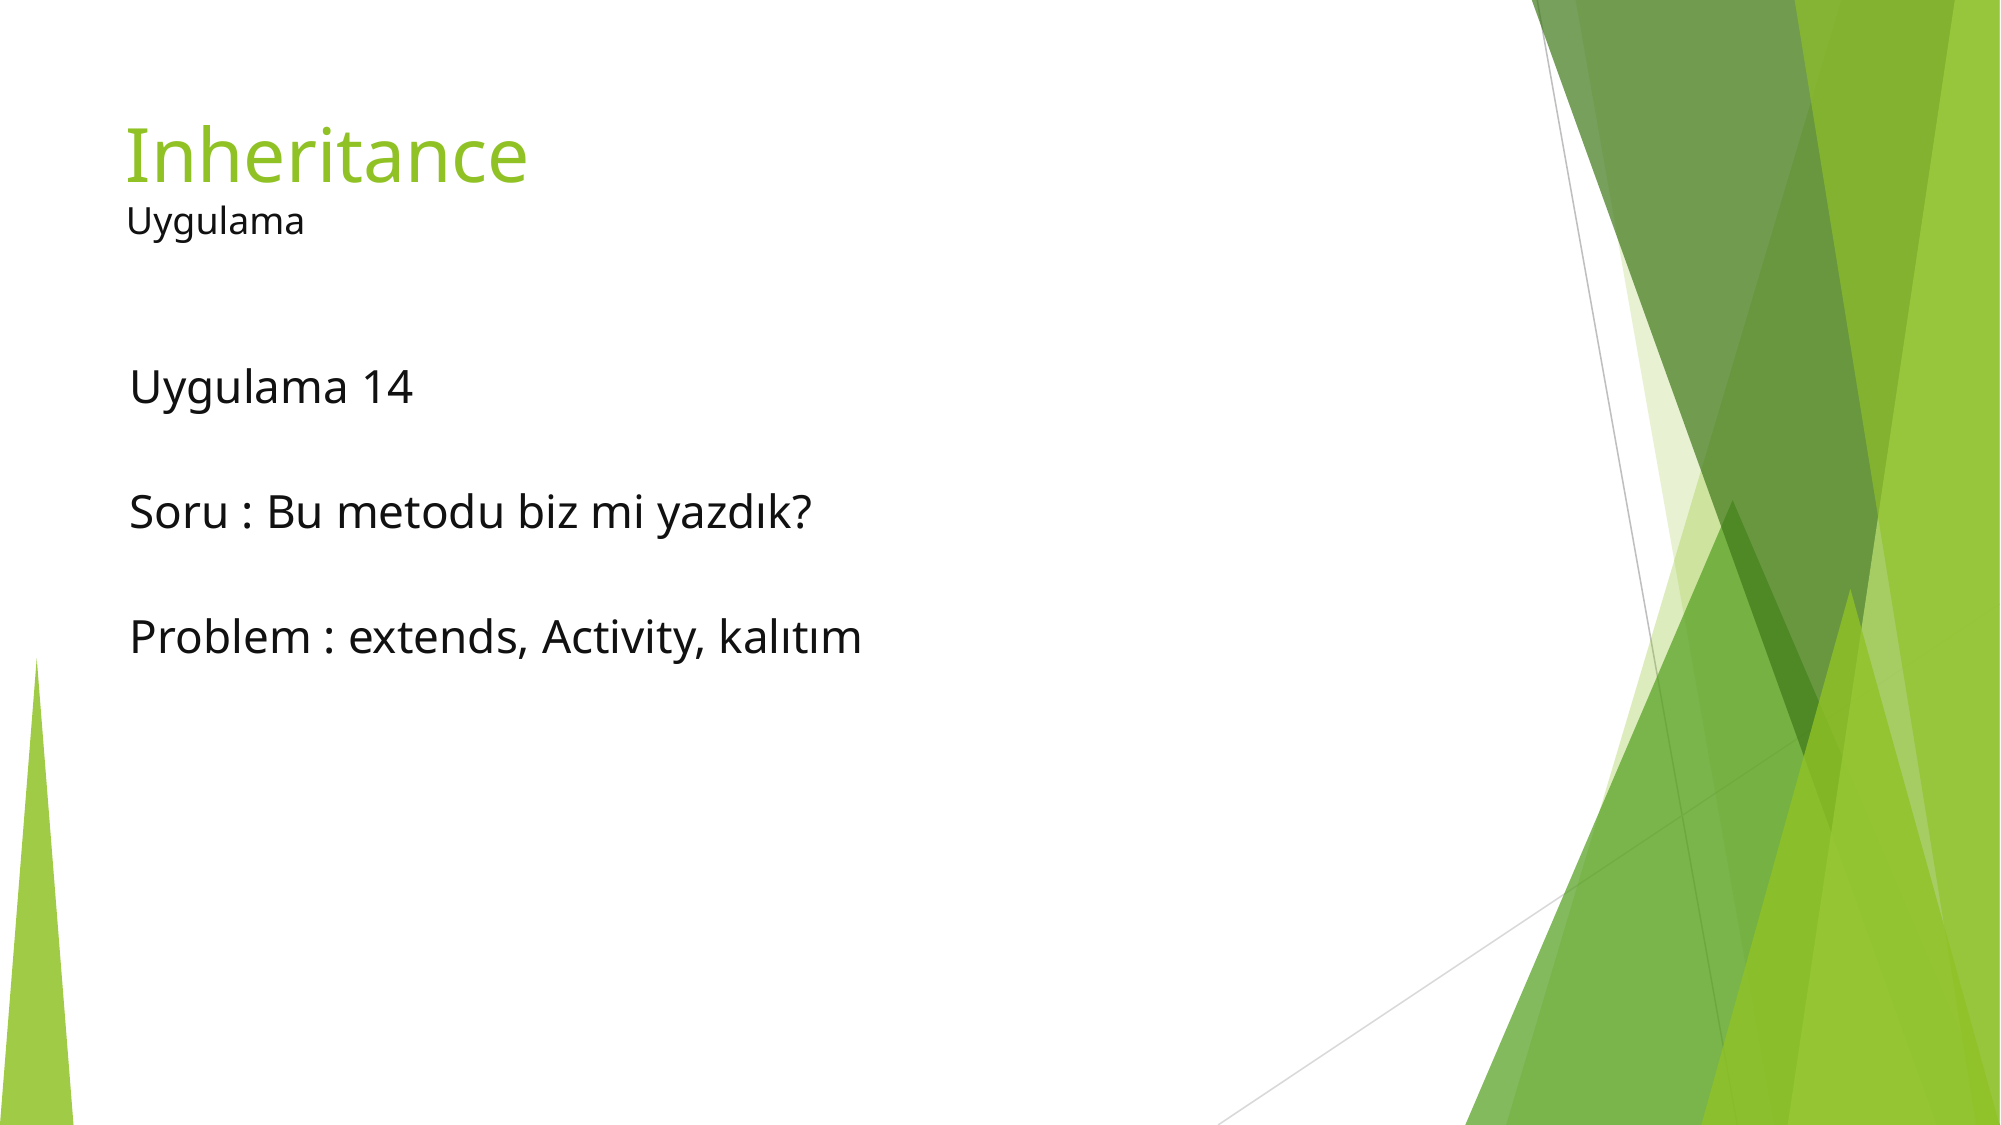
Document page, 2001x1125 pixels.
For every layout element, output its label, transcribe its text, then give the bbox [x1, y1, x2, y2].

title Inheritance Uygulama [111, 99, 1522, 317]
text_box Uygulama 14 Soru : Bu metodu biz mi yazdık? Problem : extends, Activity, kalıtım [129, 291, 1335, 919]
